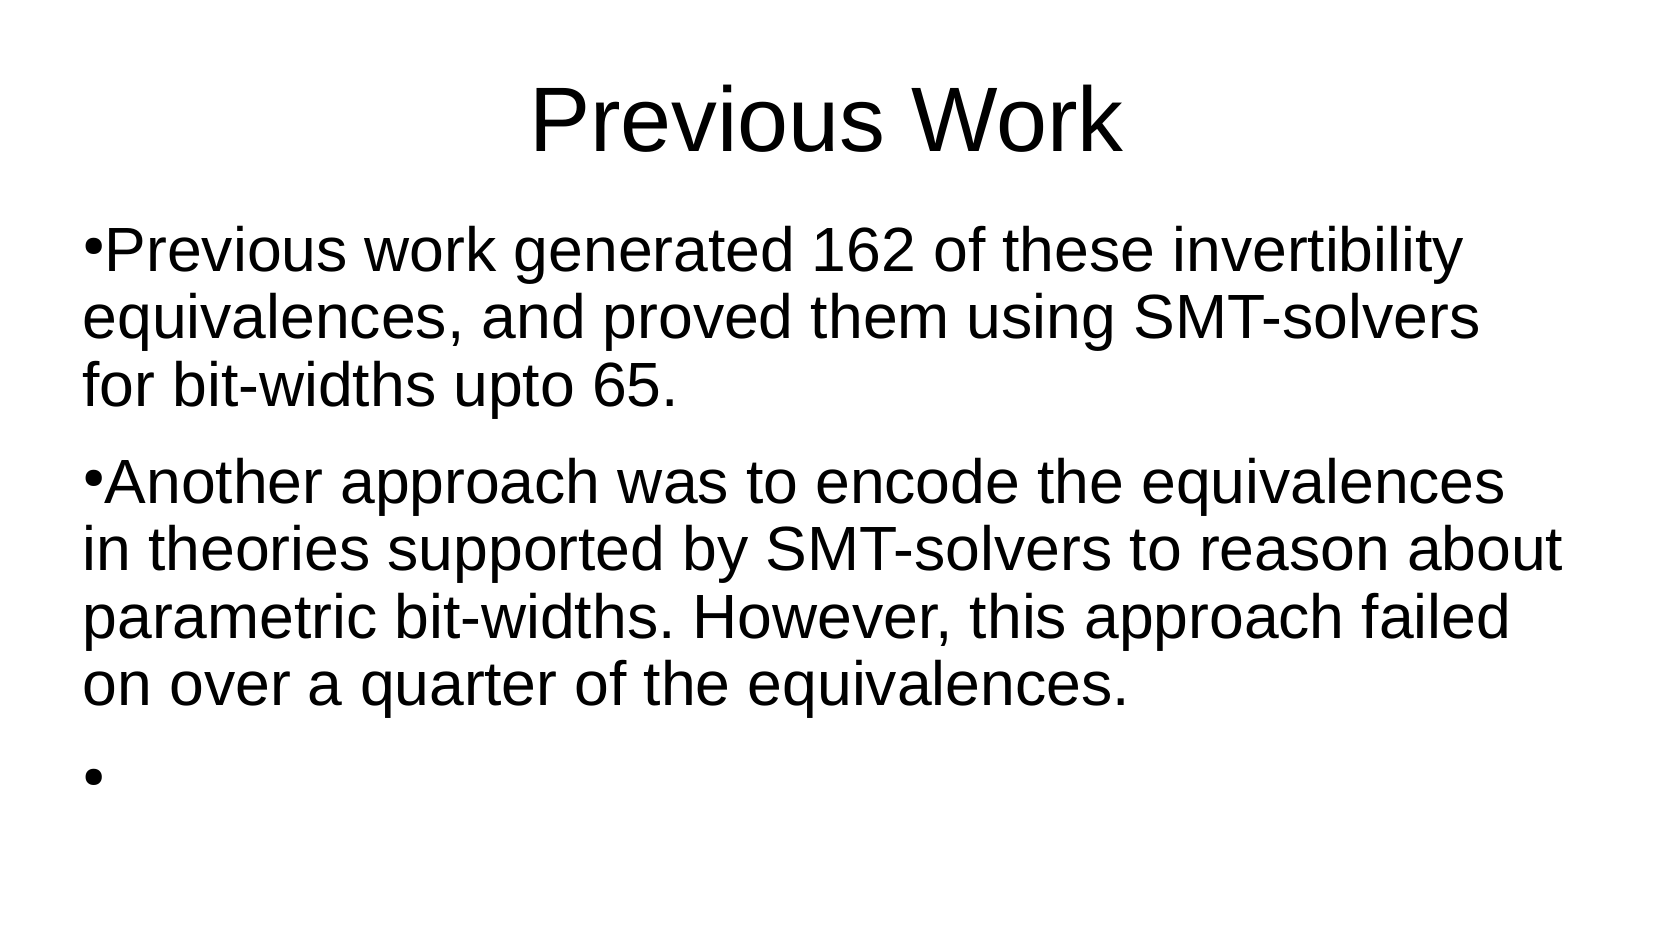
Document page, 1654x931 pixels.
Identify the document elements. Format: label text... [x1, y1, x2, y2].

list Previous work generated 162 of these invertibility equivalences, and proved them using SMT-solvers for bit-widths upto 65. Another approach was to encode the equivalences in theories supported by SMT-solvers to reason about parametric bit-widths. However, this approach failed on over a quarter of the equivalences. [82, 217, 1571, 758]
title Previous Work [82, 37, 1571, 193]
